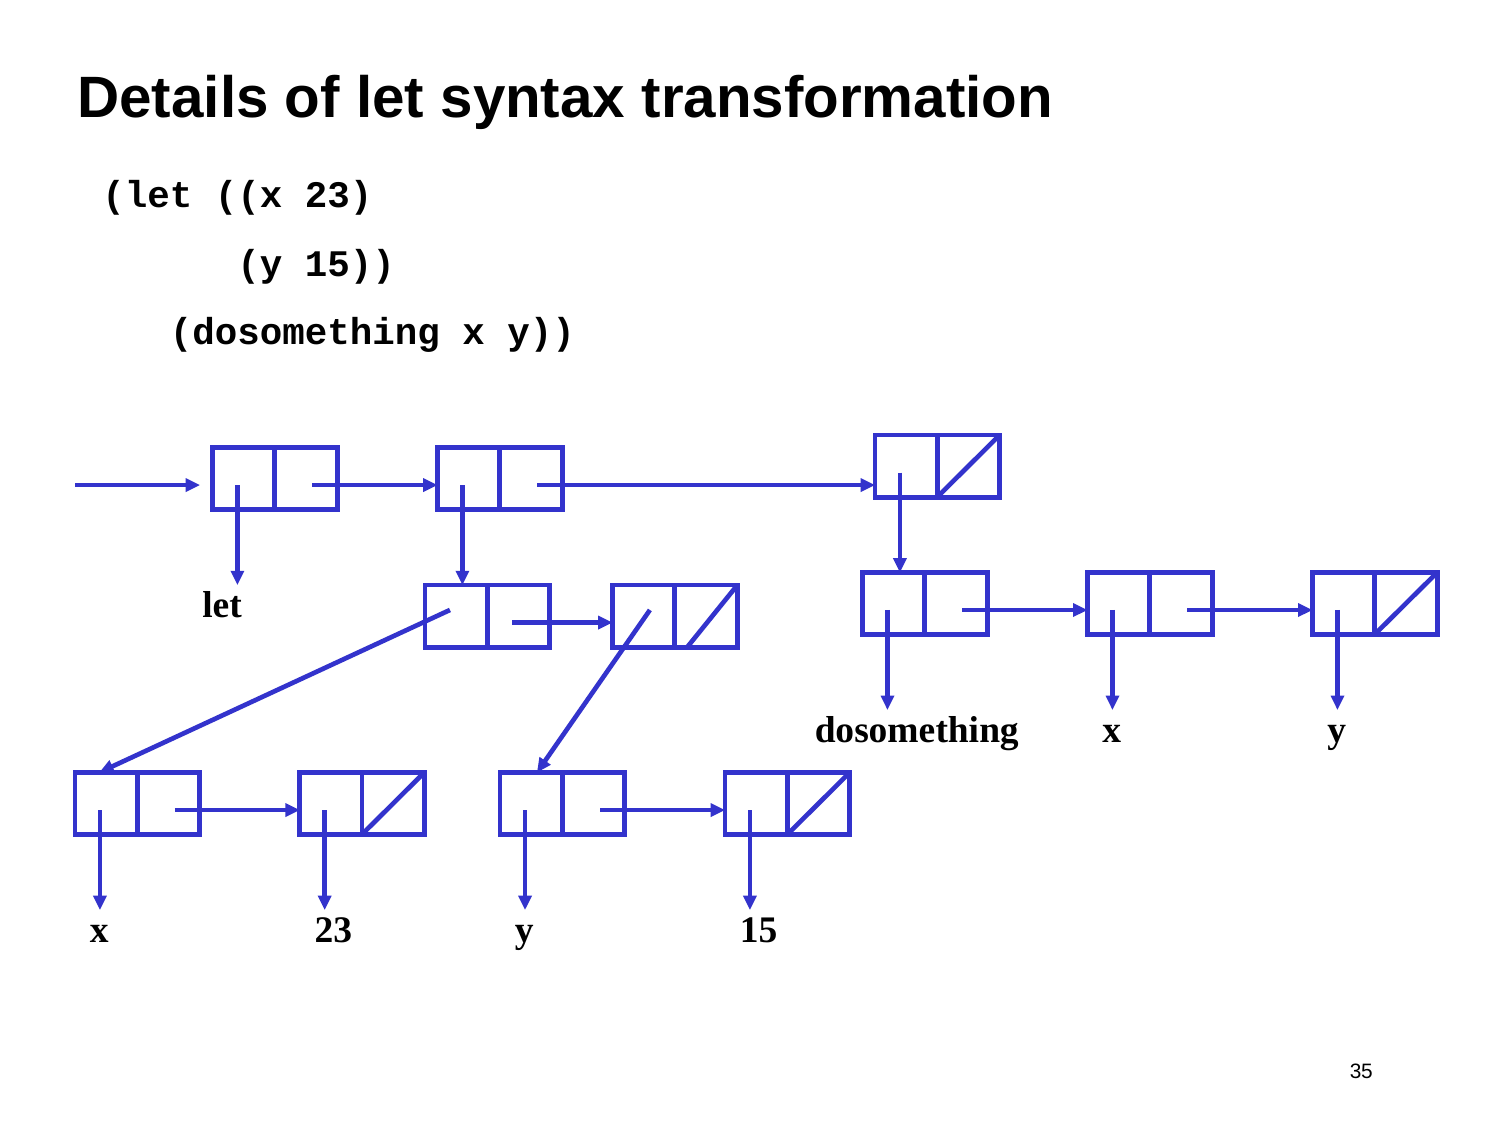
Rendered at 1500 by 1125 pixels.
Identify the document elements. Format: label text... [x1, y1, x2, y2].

text_box <number> [1025, 1049, 1388, 1101]
text_box y [1312, 697, 1388, 758]
text_box let [187, 572, 388, 633]
text_box 15 [724, 897, 800, 958]
text_box x [1087, 697, 1150, 758]
text_box y [499, 897, 563, 958]
text_box (let ((x 23) (y 15)) (dosomething x y)) [87, 162, 1326, 360]
text_box 23 [299, 897, 375, 958]
text_box dosomething [799, 697, 1038, 758]
text_box x [74, 897, 138, 958]
text_box Details of let syntax transformation [62, 24, 1338, 163]
